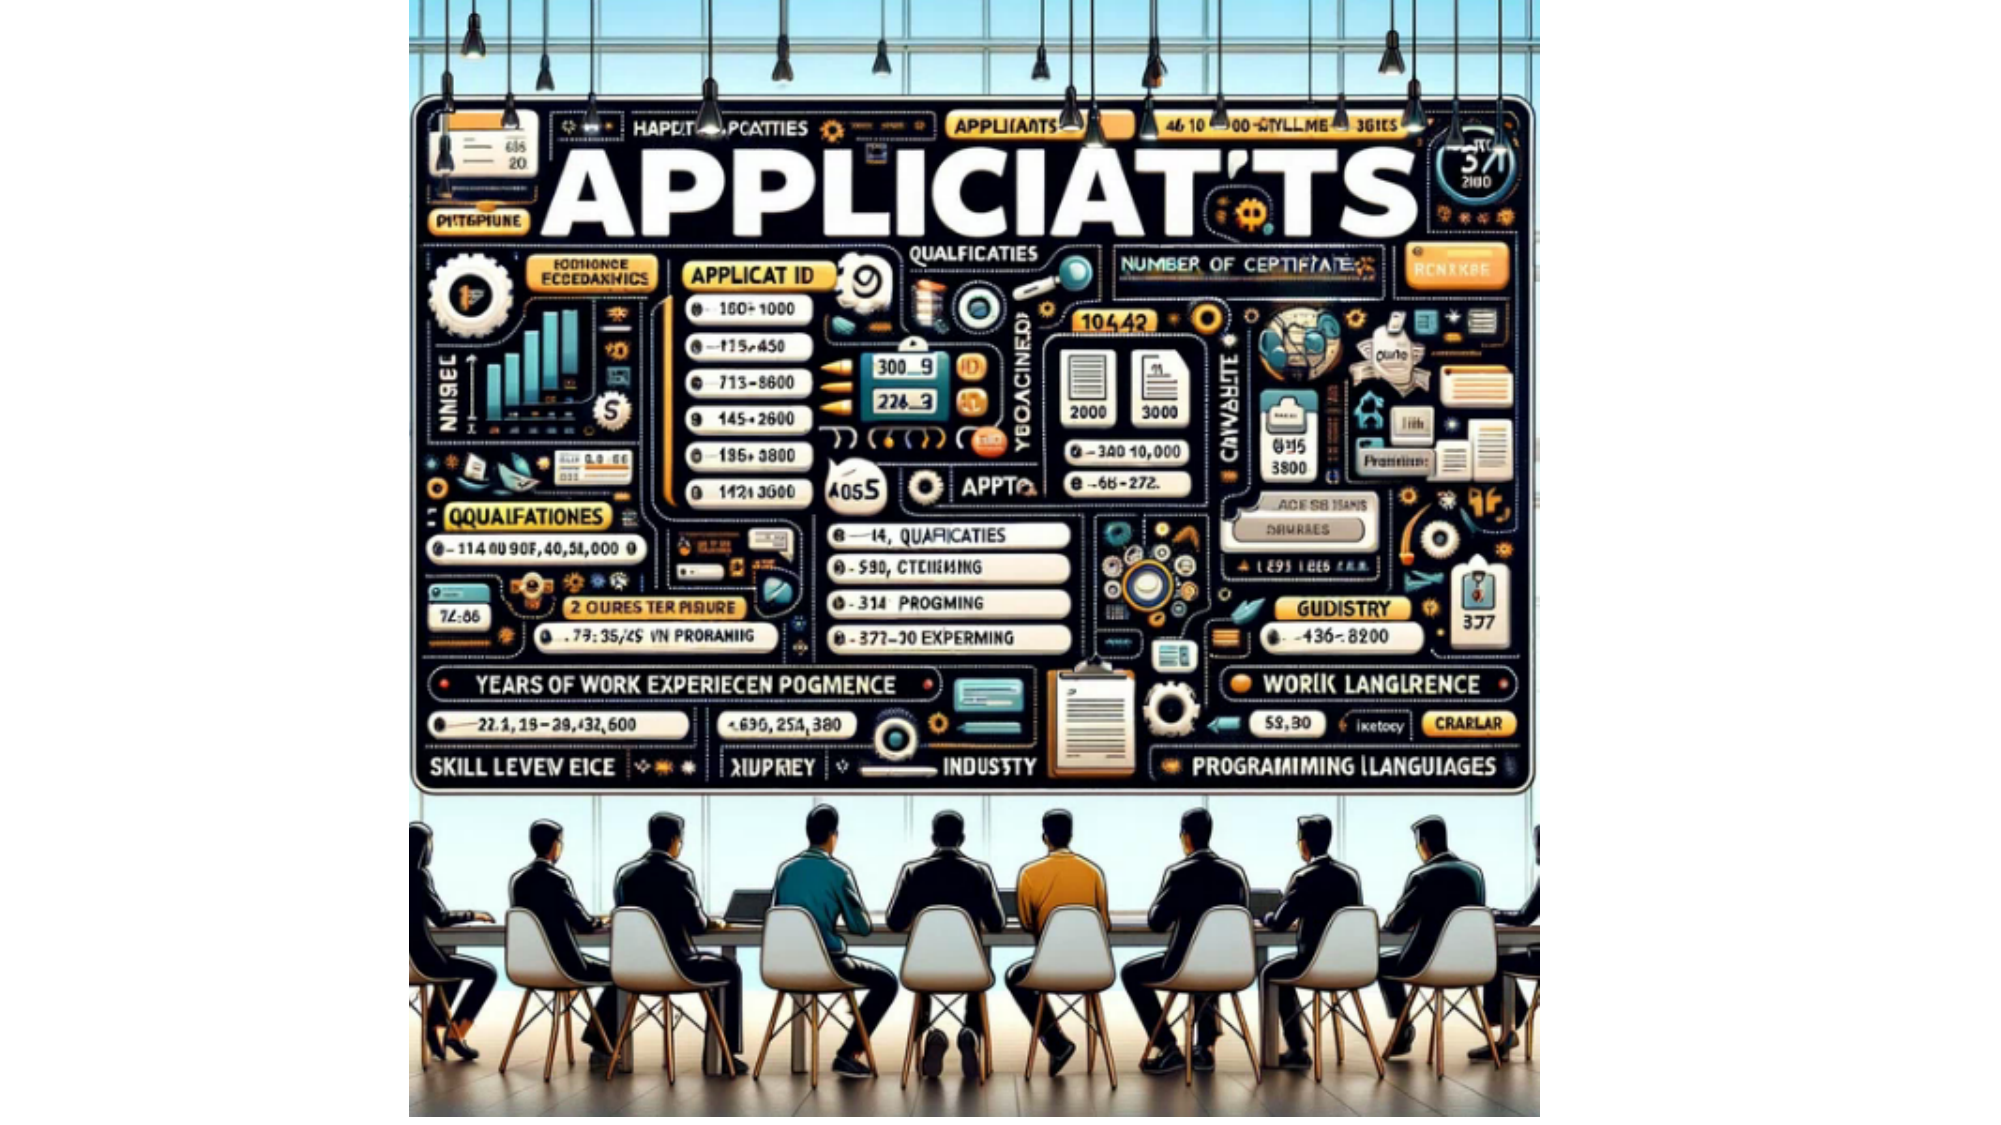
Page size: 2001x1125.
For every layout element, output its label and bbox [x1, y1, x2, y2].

picture [409, 0, 1540, 1117]
